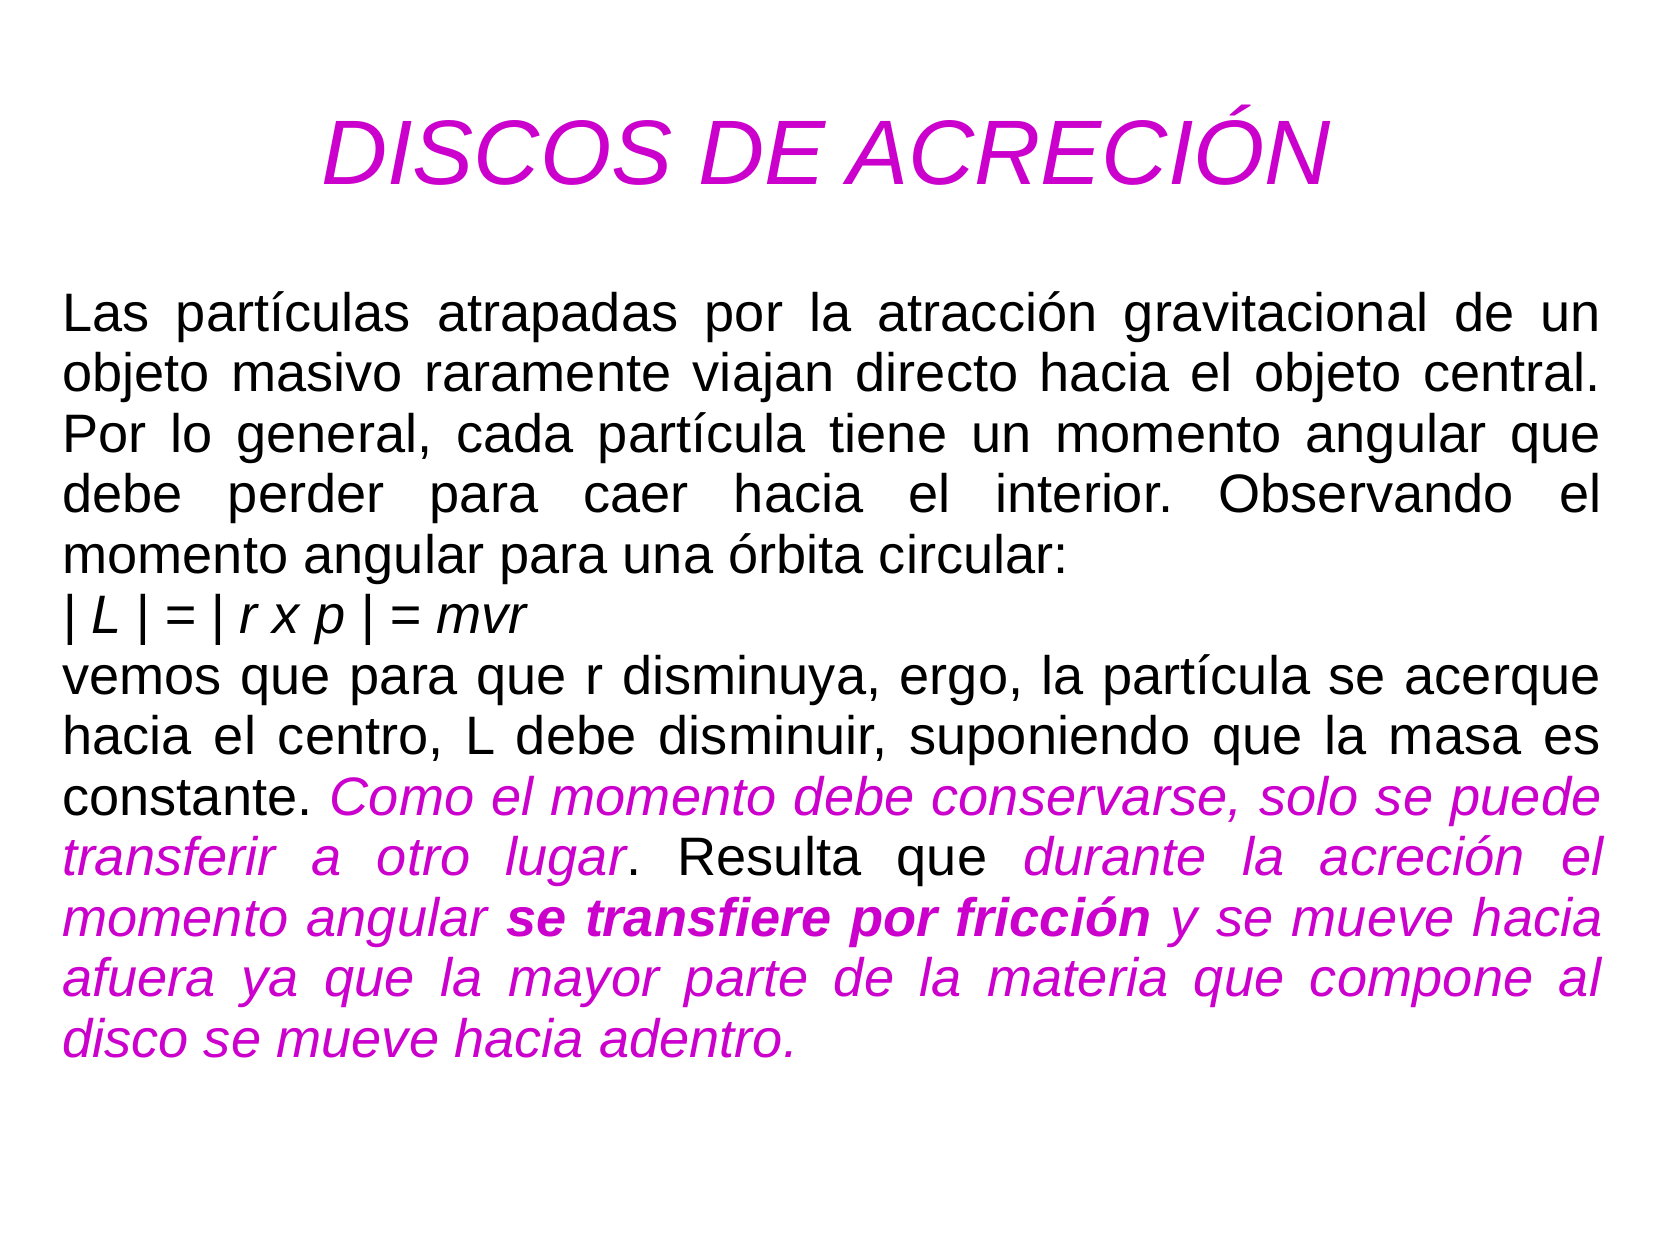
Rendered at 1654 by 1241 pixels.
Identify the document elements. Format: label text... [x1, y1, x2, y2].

text_box Las partículas atrapadas por la atracción gravitacional de un objeto masivo raramente viajan directo hacia el objeto central. Por lo general, cada partícula tiene un momento angular que debe perder para caer hacia el interior. Observando el momento angular para una órbita circular: | L | = | r x p | = mvr vemos que para que r disminuya, ergo, la partícula se acerque hacia el centro, L debe disminuir, suponiendo que la masa es constante. Como el momento debe conservarse, solo se puede transferir a otro lugar. Resulta que durante la acreción el momento angular se transfiere por fricción y se mueve hacia afuera ya que la mayor parte de la materia que compone al disco se mueve hacia adentro. [11, 274, 1619, 1134]
title DISCOS DE ACRECIÓN [82, 49, 1571, 257]
